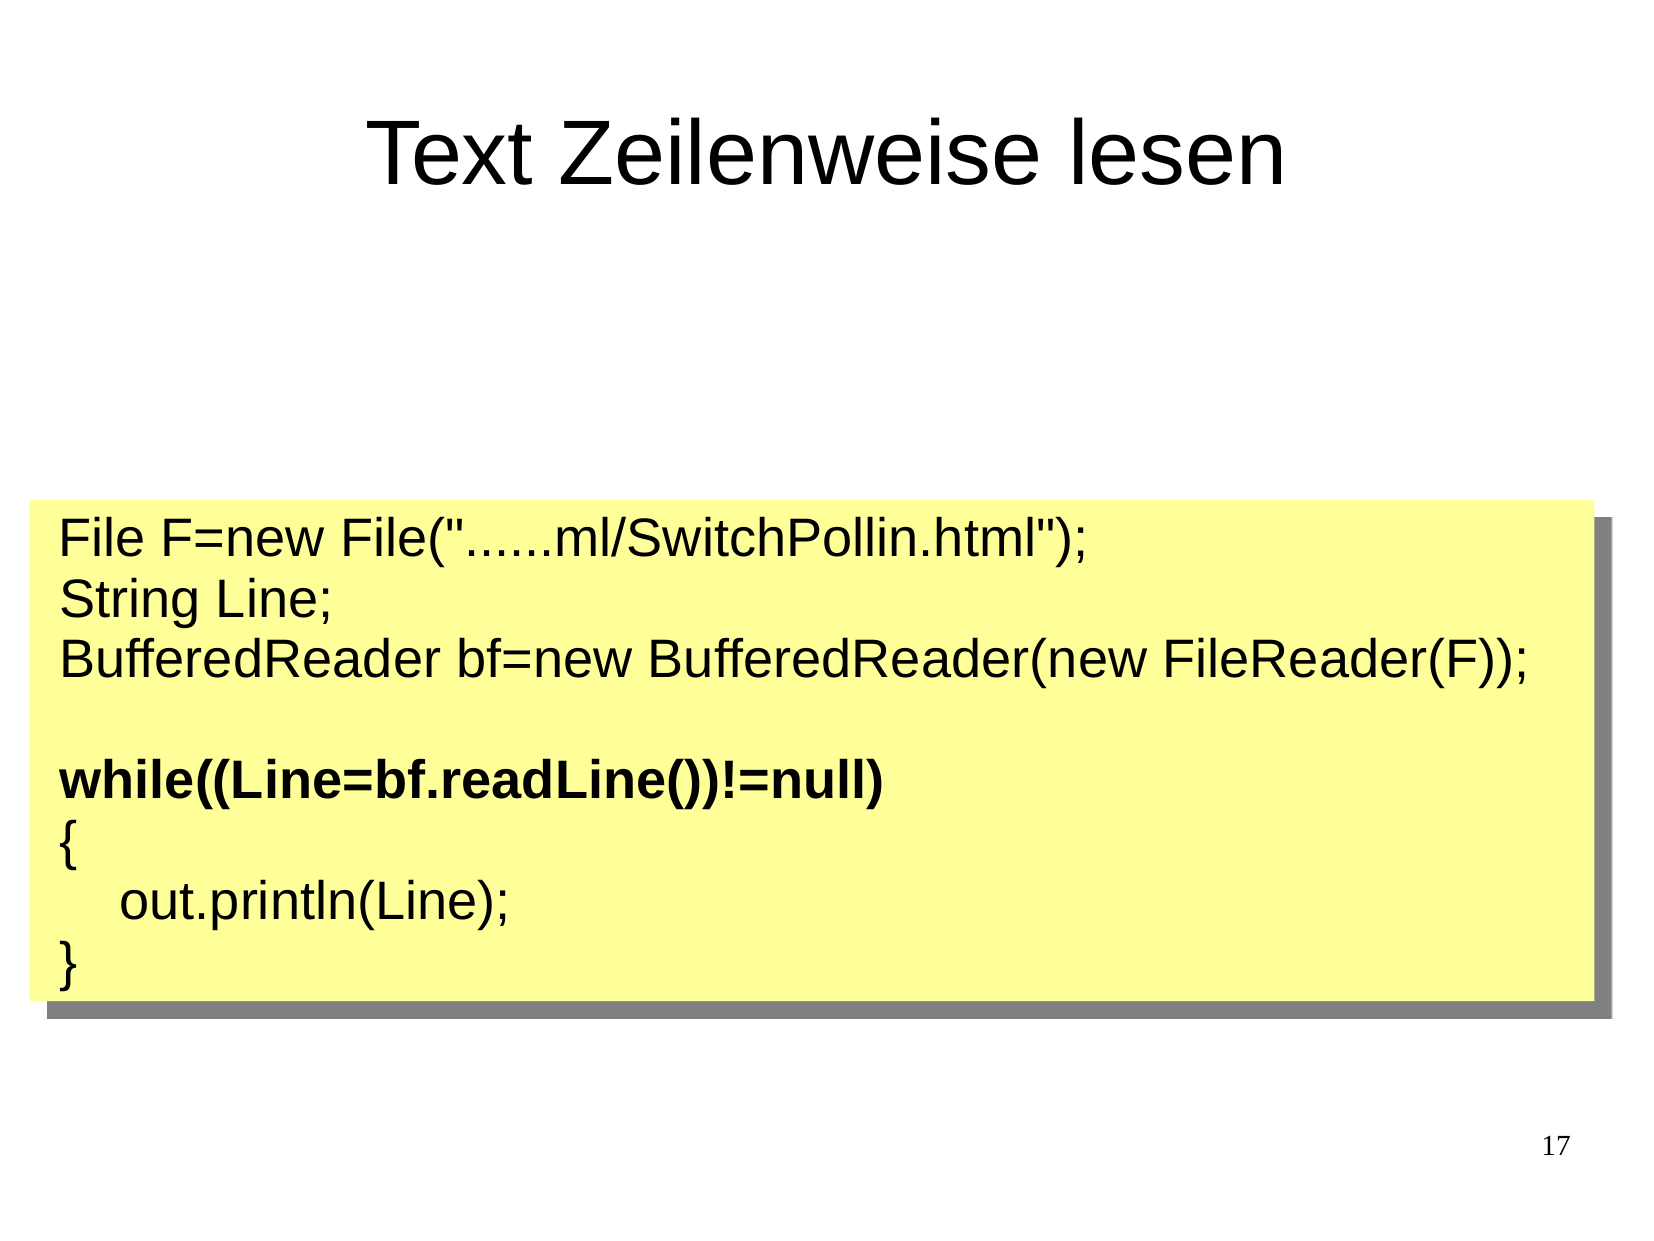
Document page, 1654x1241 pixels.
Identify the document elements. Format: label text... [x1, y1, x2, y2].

title Text Zeilenweise lesen [82, 49, 1571, 257]
text_box File F=new File("......ml/SwitchPollin.html"); String Line; BufferedReader bf=new BufferedReader(new FileReader(F)); while((Line=bf.readLine())!=null) { out.println(Line); } [29, 500, 1595, 1002]
